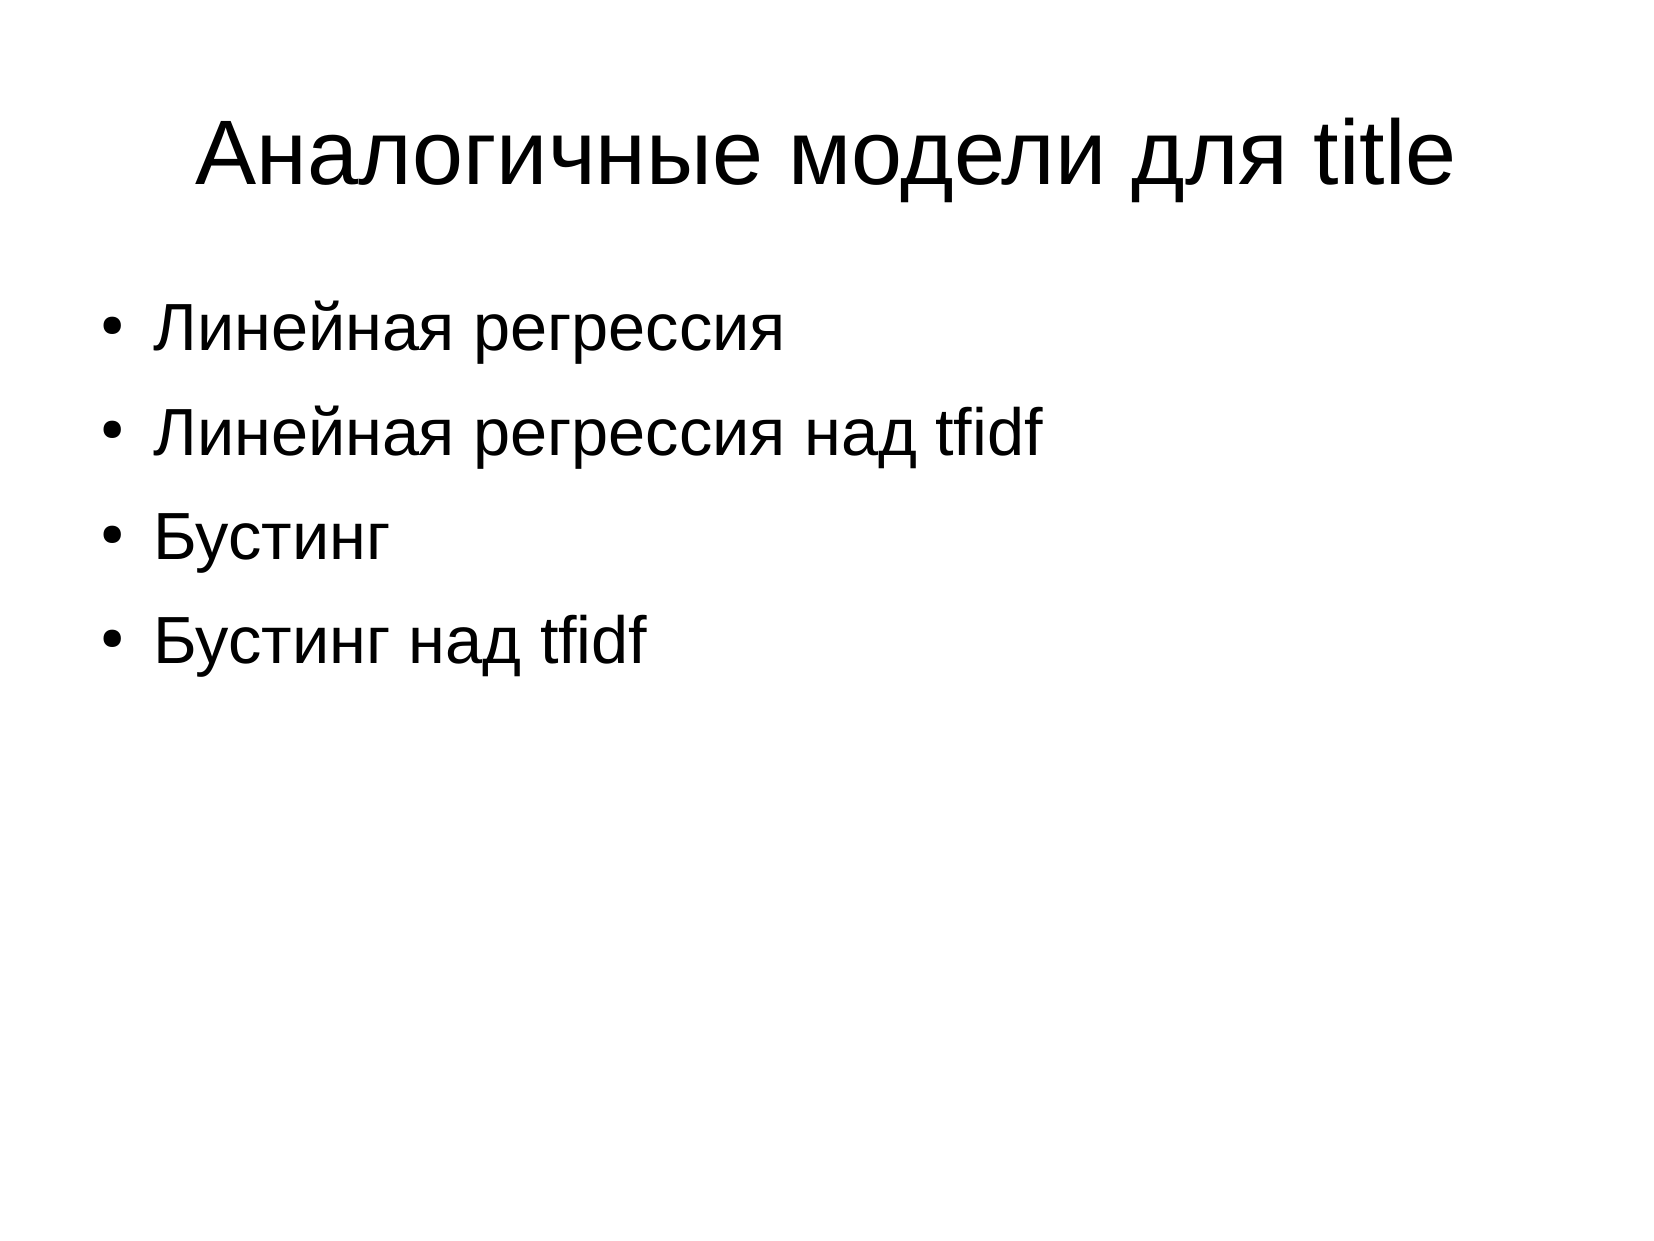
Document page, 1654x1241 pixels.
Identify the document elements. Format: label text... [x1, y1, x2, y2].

list Линейная регрессия Линейная регрессия над tfidf Бустинг Бустинг над tfidf [82, 290, 1571, 1010]
title Аналогичные модели для title [82, 49, 1571, 257]
